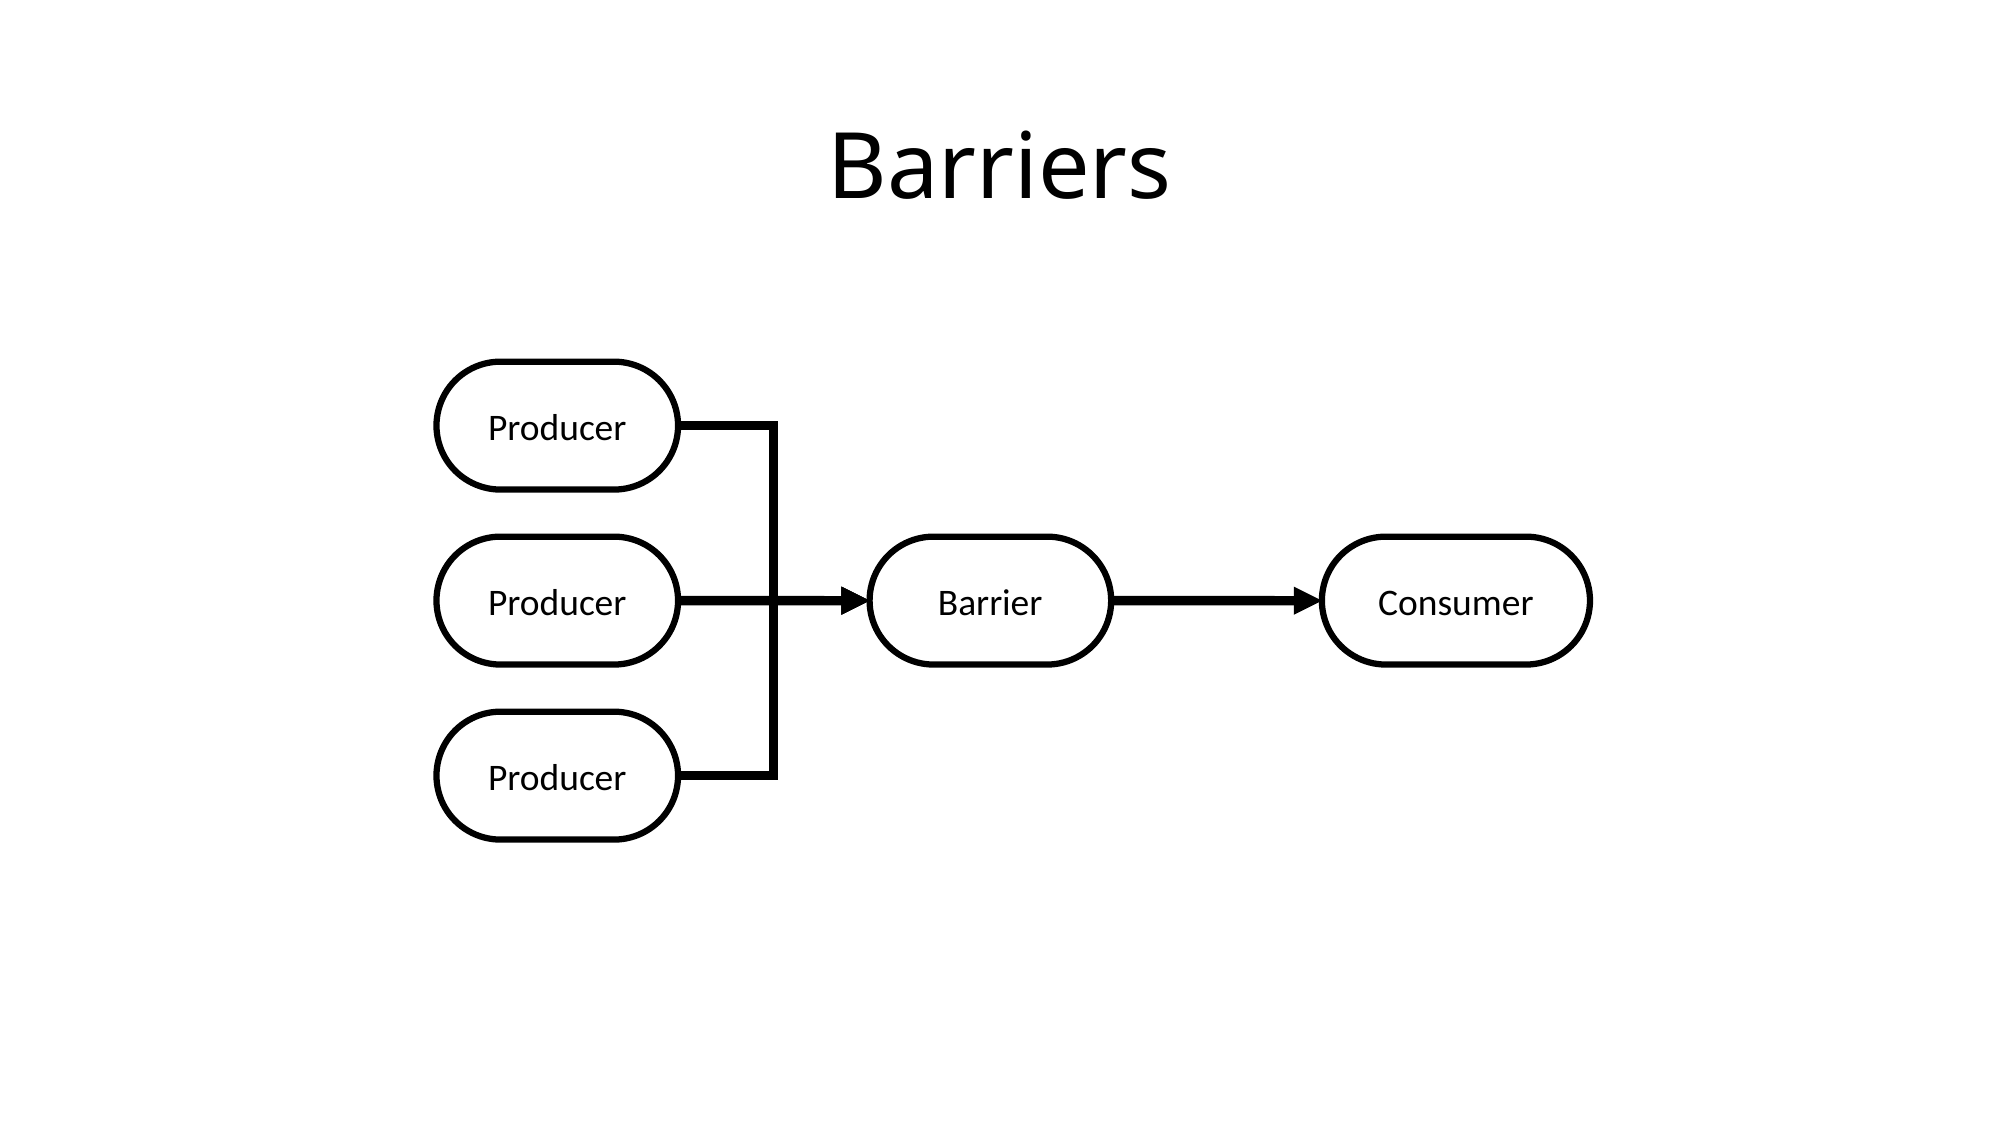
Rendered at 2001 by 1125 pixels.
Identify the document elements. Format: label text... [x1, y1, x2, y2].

text_box Producer [436, 361, 678, 490]
text_box Producer [436, 711, 678, 840]
title Barriers [137, 59, 1863, 278]
text_box Consumer [1321, 536, 1591, 665]
text_box Barrier [869, 536, 1111, 665]
text_box Producer [436, 536, 678, 665]
